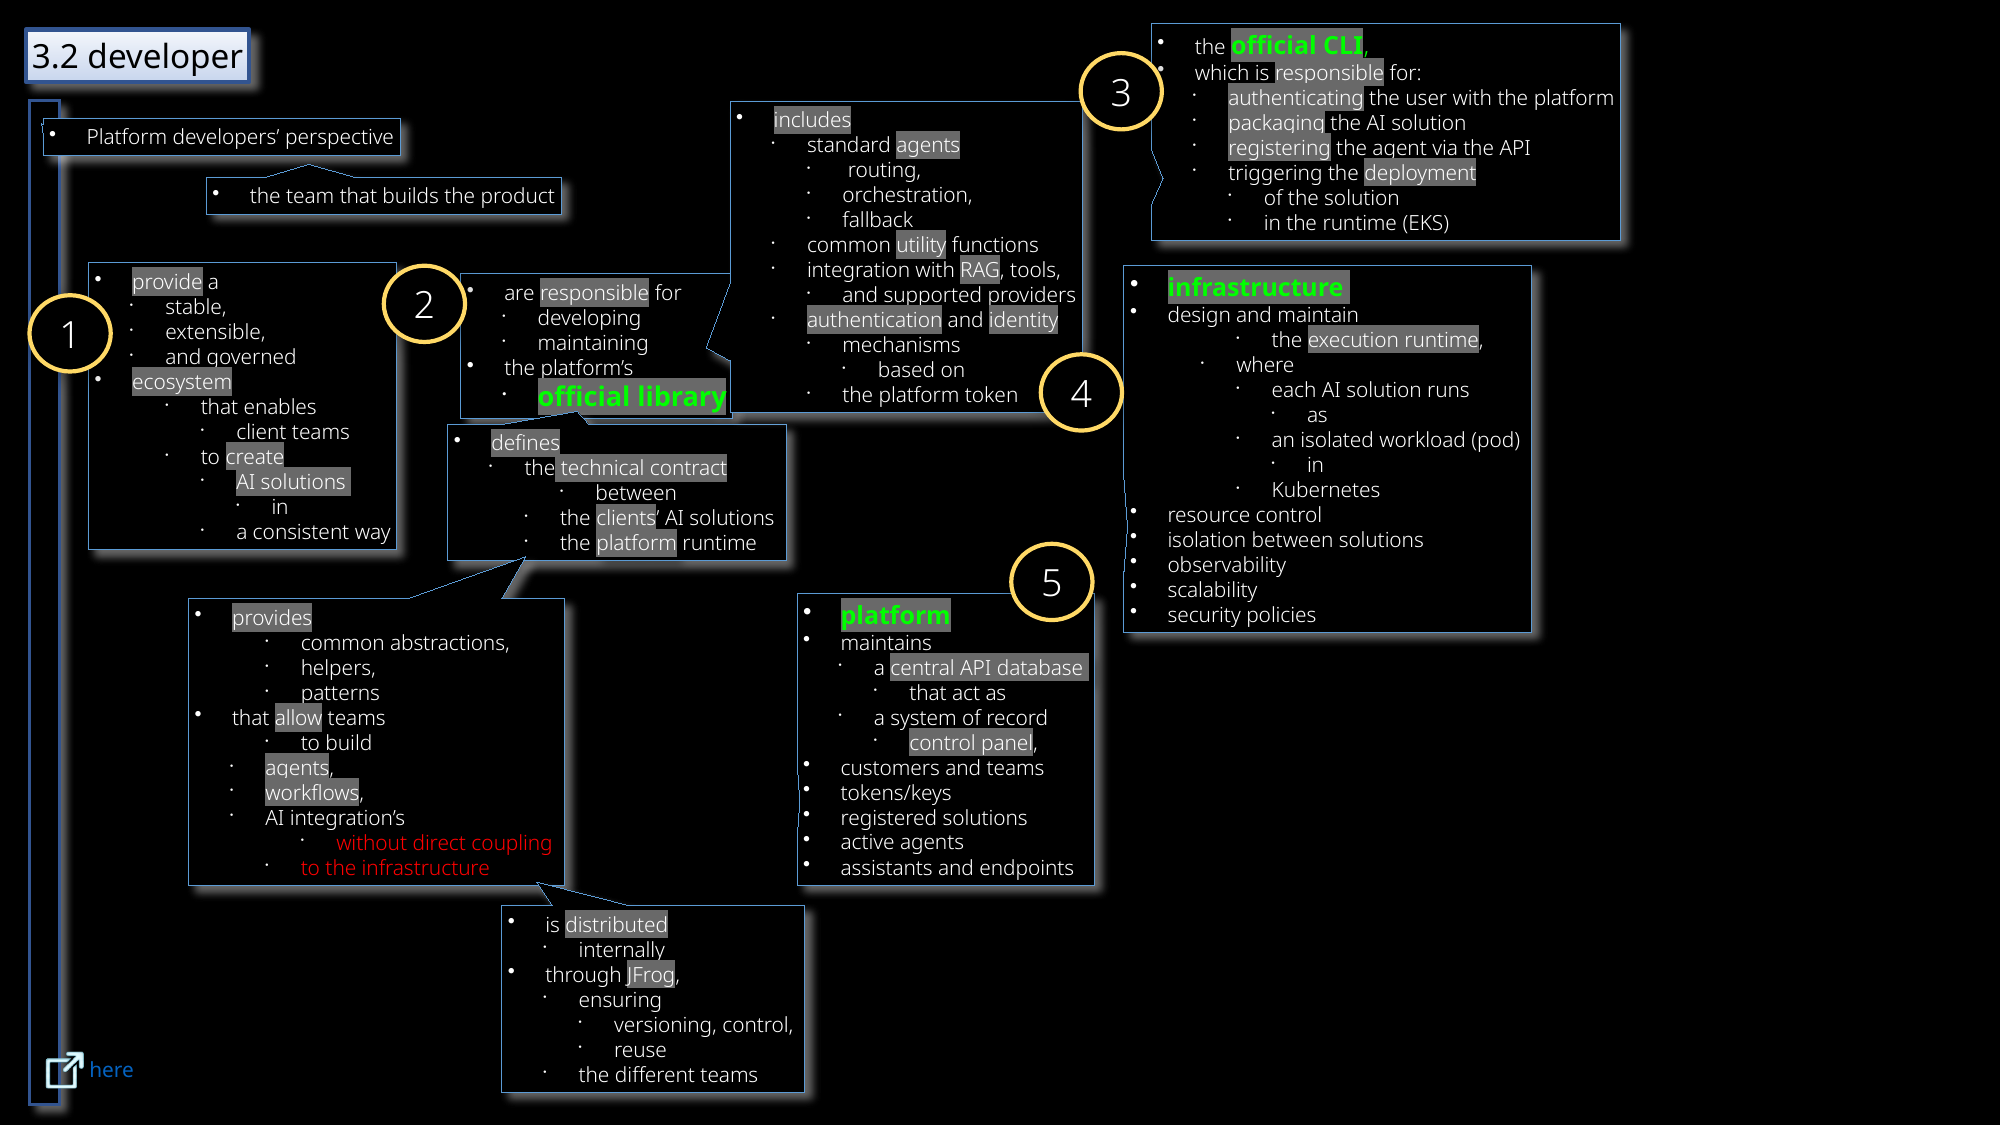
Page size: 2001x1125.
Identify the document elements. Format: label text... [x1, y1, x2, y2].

text_box defines the technical contract between the clients’ AI solutions the platform runtime [447, 411, 787, 561]
title 3.2 developer [29, 29, 246, 82]
text_box [29, 100, 60, 327]
text_box 3 [1080, 53, 1162, 130]
text_box the official CLI, which is responsible for: authenticating the user with the platform packaging the AI solution registering the agent via the API triggering the deployment of the solution in the runtime (EKS) [1151, 23, 1621, 241]
text_box provide a stable, extensible, and governed ecosystem that enables client teams to create AI solutions in a consistent way [88, 262, 397, 550]
text_box [29, 340, 60, 1105]
text_box infrastructure design and maintain the execution runtime, where each AI solution runs as an isolated workload (pod) in Kubernetes resource control isolation between solutions observability scalability security policies [1123, 265, 1532, 633]
text_box is distributed internally through JFrog, ensuring versioning, control, reuse the different teams [501, 882, 805, 1093]
text_box provides common abstractions, helpers, patterns that allow teams to build agents, workflows, AI integration’s without direct coupling to the infrastructure [188, 556, 565, 886]
text_box Platform developers’ perspective [41, 118, 401, 156]
text_box the team that builds the product [206, 164, 562, 215]
text_box platform maintains a central API database that act as a system of record control panel, customers and teams tokens/keys registered solutions active agents assistants and endpoints [797, 593, 1095, 886]
picture [41, 1047, 88, 1093]
text_box here [88, 1049, 149, 1093]
text_box includes standard agents routing, orchestration, fallback common utility functions integration with RAG, tools, and supported providers authentication and identity mechanisms based on the platform token [706, 101, 1083, 413]
text_box 2 [383, 265, 466, 342]
text_box are responsible for developing maintaining the platform’s official library [460, 273, 733, 419]
text_box 5 [1011, 543, 1093, 621]
text_box 1 [29, 295, 111, 372]
text_box 4 [1040, 354, 1123, 431]
